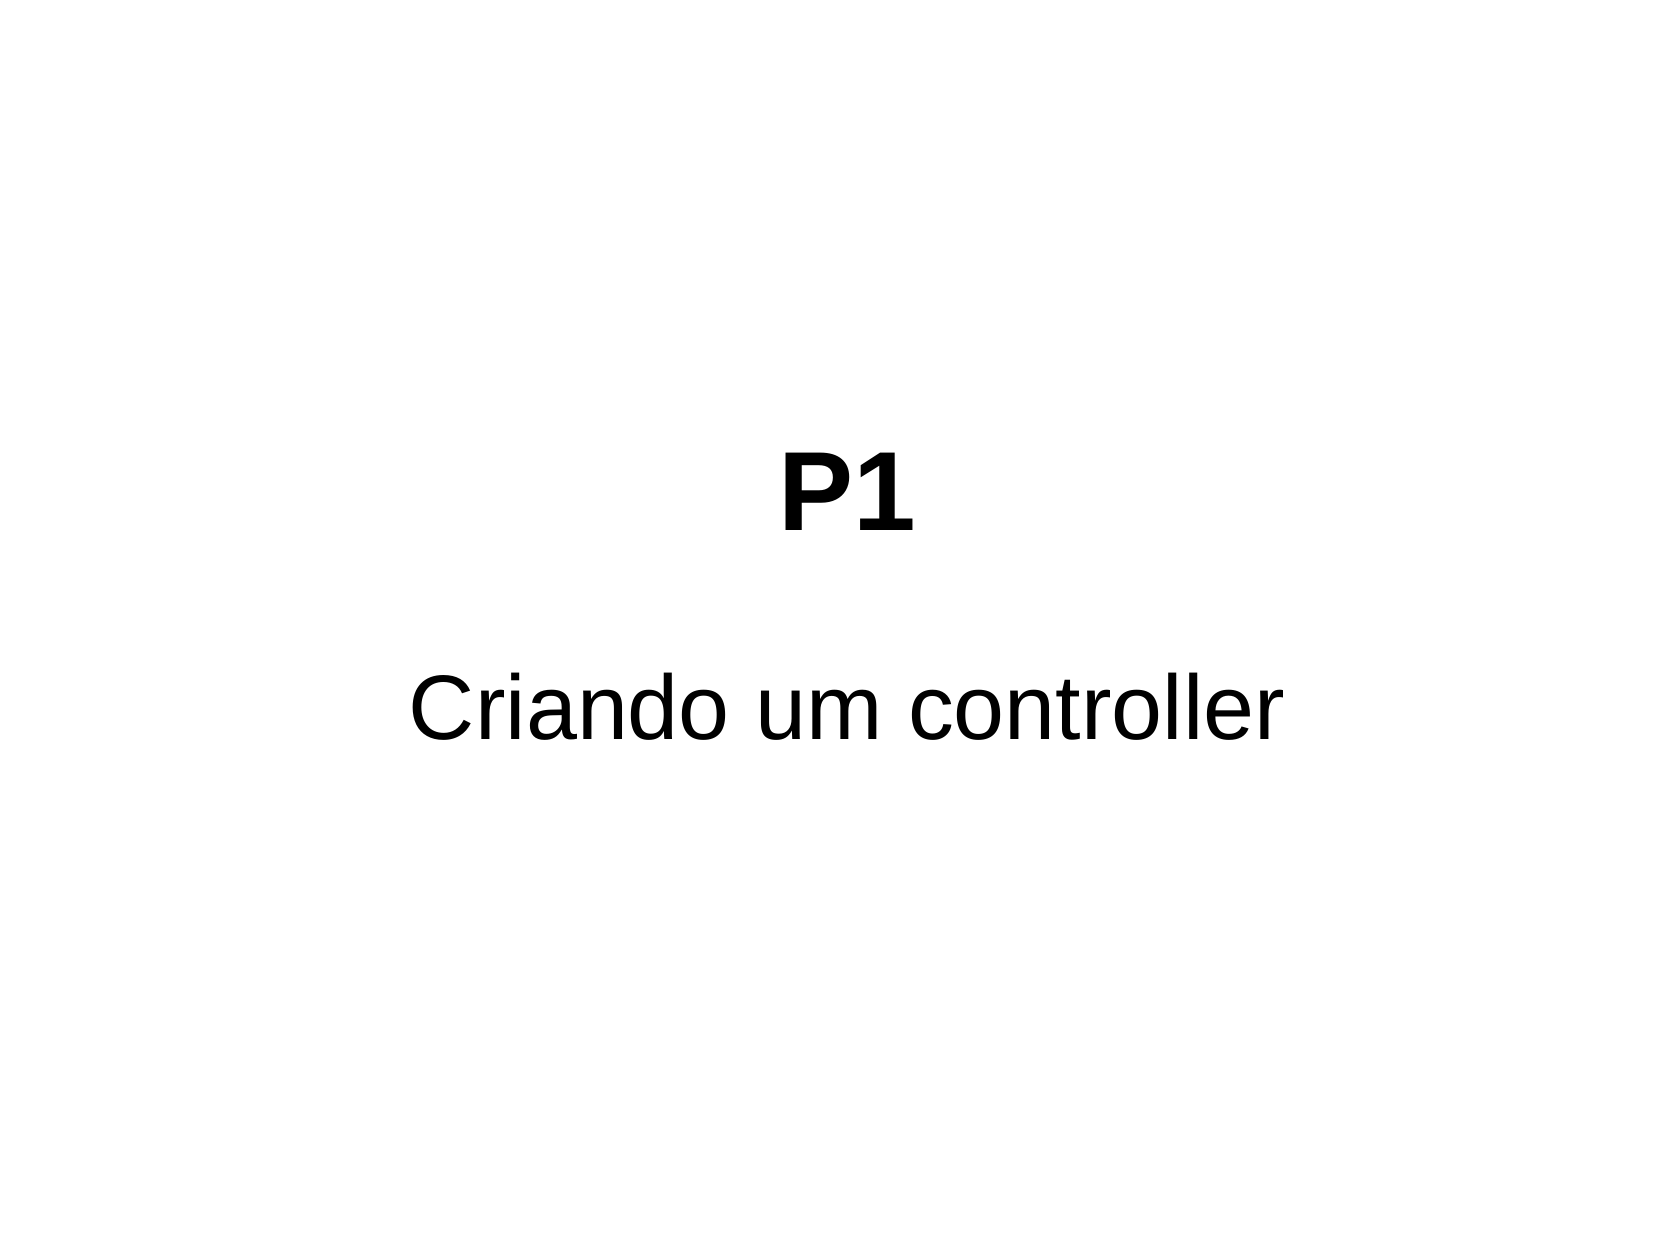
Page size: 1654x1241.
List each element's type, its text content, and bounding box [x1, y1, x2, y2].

title P1 Criando um controller [390, 255, 1306, 933]
